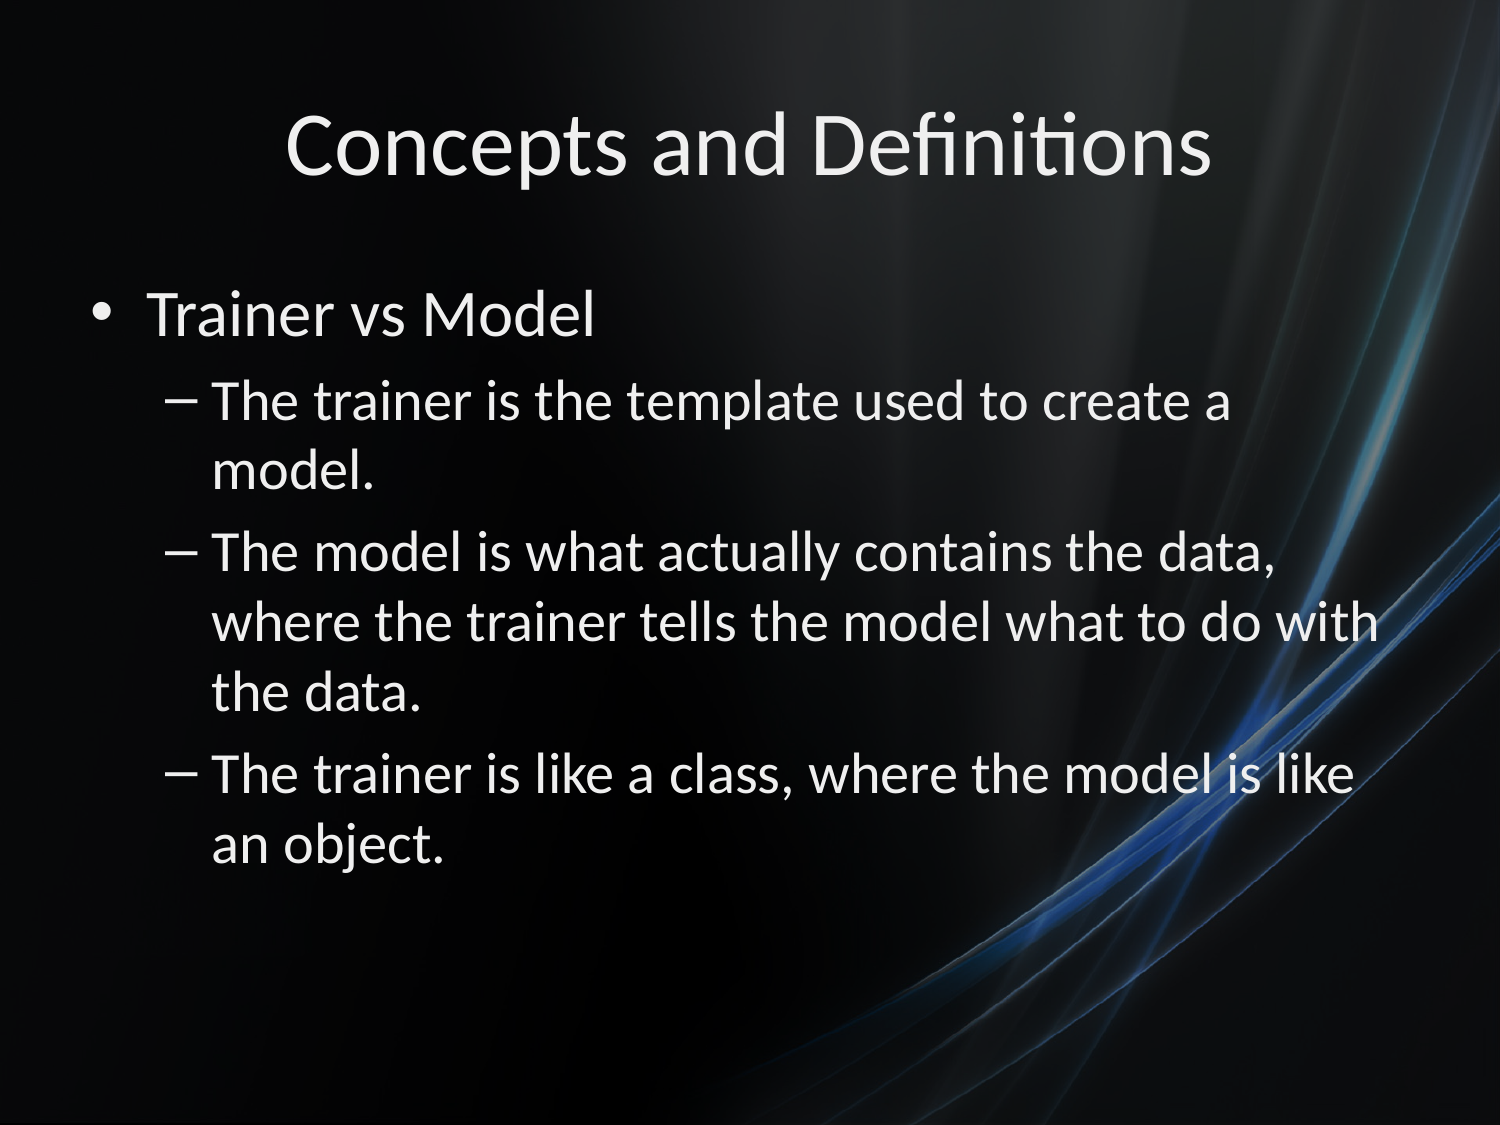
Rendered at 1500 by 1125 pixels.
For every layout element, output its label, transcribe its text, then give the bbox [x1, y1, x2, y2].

title Concepts and Definitions [75, 45, 1425, 233]
picture [0, 0, 1500, 1125]
list Trainer vs Model The trainer is the template used to create a model. The model is what actually contains the data, where the trainer tells the model what to do with the data. The trainer is like a class, where the model is like an object. [75, 262, 1425, 1005]
